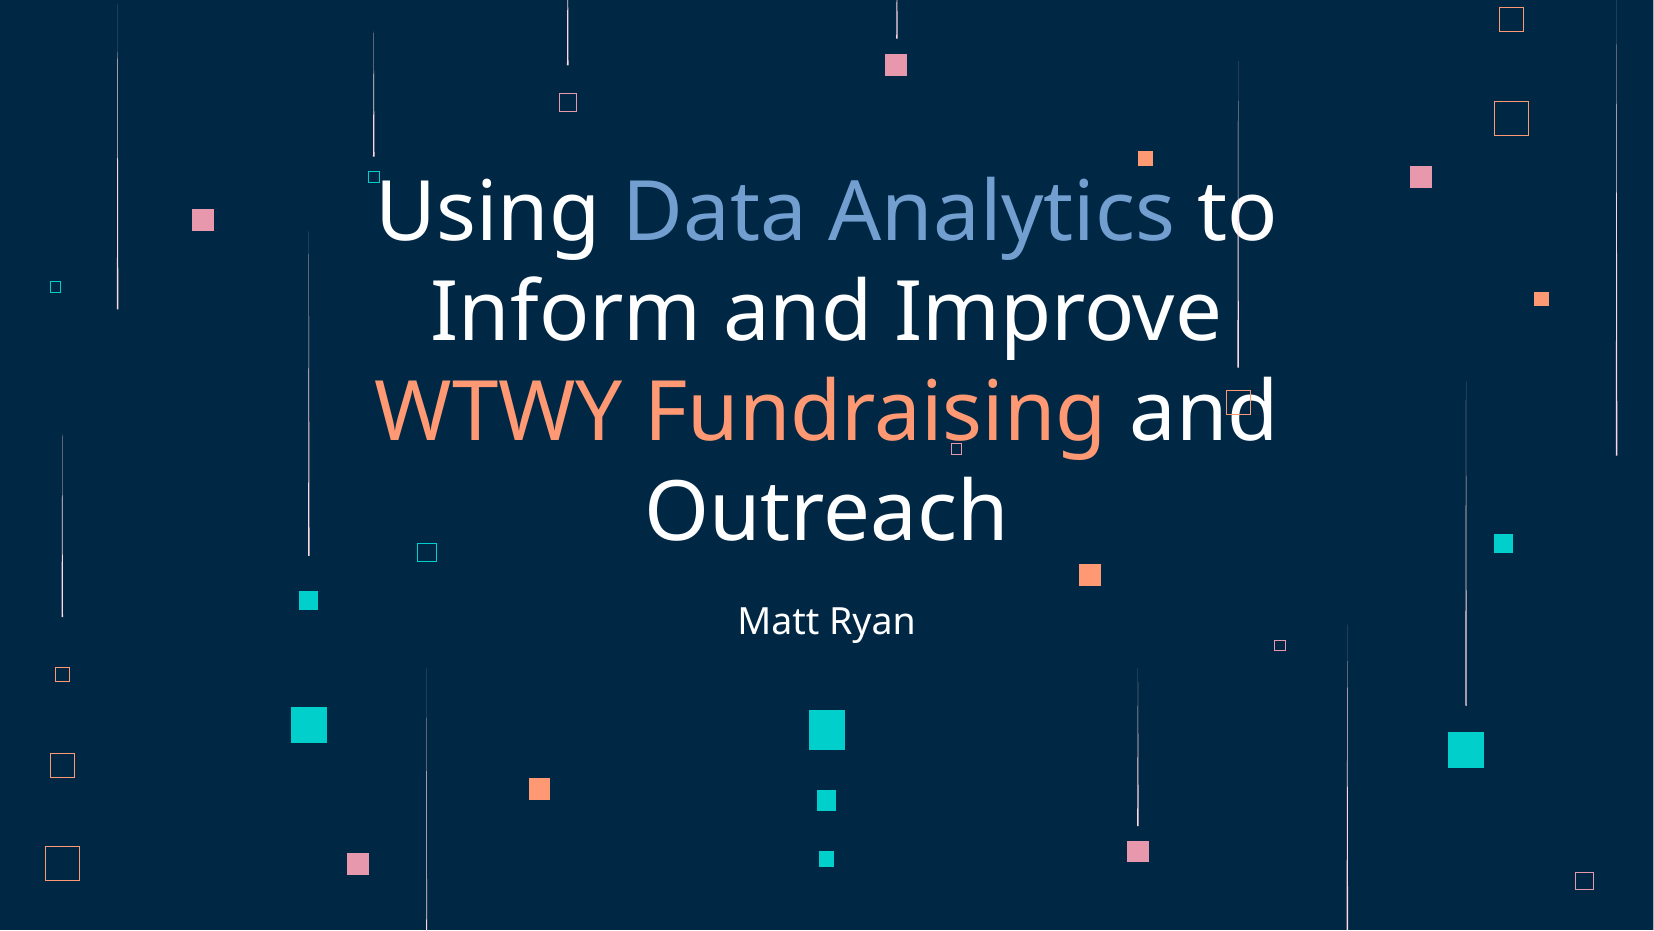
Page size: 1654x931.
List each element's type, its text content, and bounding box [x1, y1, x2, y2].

text_box [347, 853, 369, 875]
text_box [1127, 841, 1149, 862]
text_box [1079, 564, 1101, 586]
title Using Data Analytics to Inform and Improve WTWY Fundraising and Outreach [282, 200, 1372, 573]
text_box [817, 790, 836, 811]
text_box [1138, 151, 1153, 166]
text_box [1448, 732, 1484, 768]
text_box [819, 851, 834, 867]
text_box [291, 707, 327, 743]
subtitle Matt Ryan [528, 573, 1125, 680]
text_box [299, 591, 318, 610]
text_box [529, 778, 550, 800]
text_box [809, 710, 845, 750]
